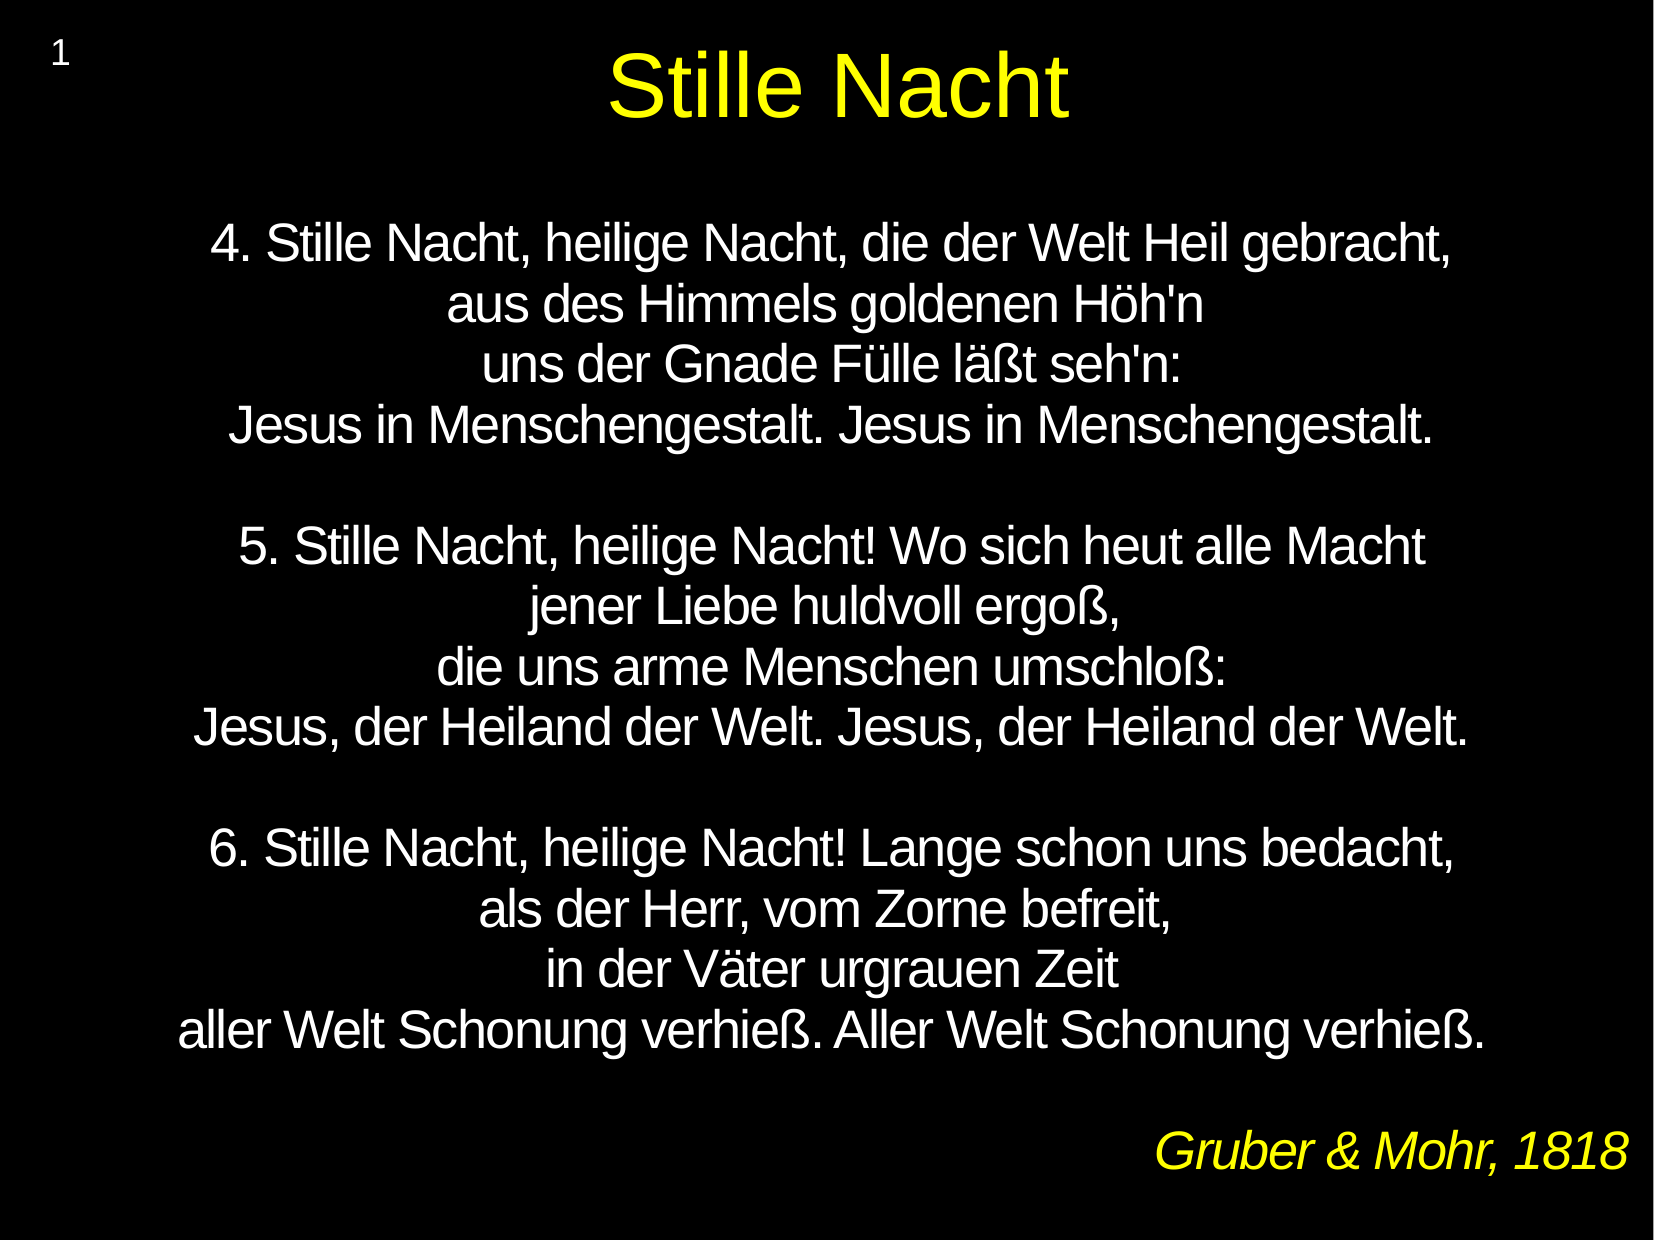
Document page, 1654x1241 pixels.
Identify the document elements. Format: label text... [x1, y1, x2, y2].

title Stille Nacht [94, 5, 1583, 166]
text_box 1 [35, 23, 130, 81]
list 4. Stille Nacht, heilige Nacht, die der Welt Heil gebracht, aus des Himmels goldenen Höh'n uns der Gnade Fülle läßt seh'n: Jesus in Menschengestalt. Jesus in Menschengestalt. 5. Stille Nacht, heilige Nacht! Wo sich heut alle Macht jener Liebe huldvoll ergoß, die uns arme Menschen umschloß: Jesus, der Heiland der Welt. Jesus, der Heiland der Welt. 6. Stille Nacht, heilige Nacht! Lange schon uns bedacht, als der Herr, vom Zorne befreit, in der Väter urgrauen Zeit aller Welt Schonung verhieß. Aller Welt Schonung verhieß. Gruber & Mohr, 1818 [35, 177, 1630, 1217]
